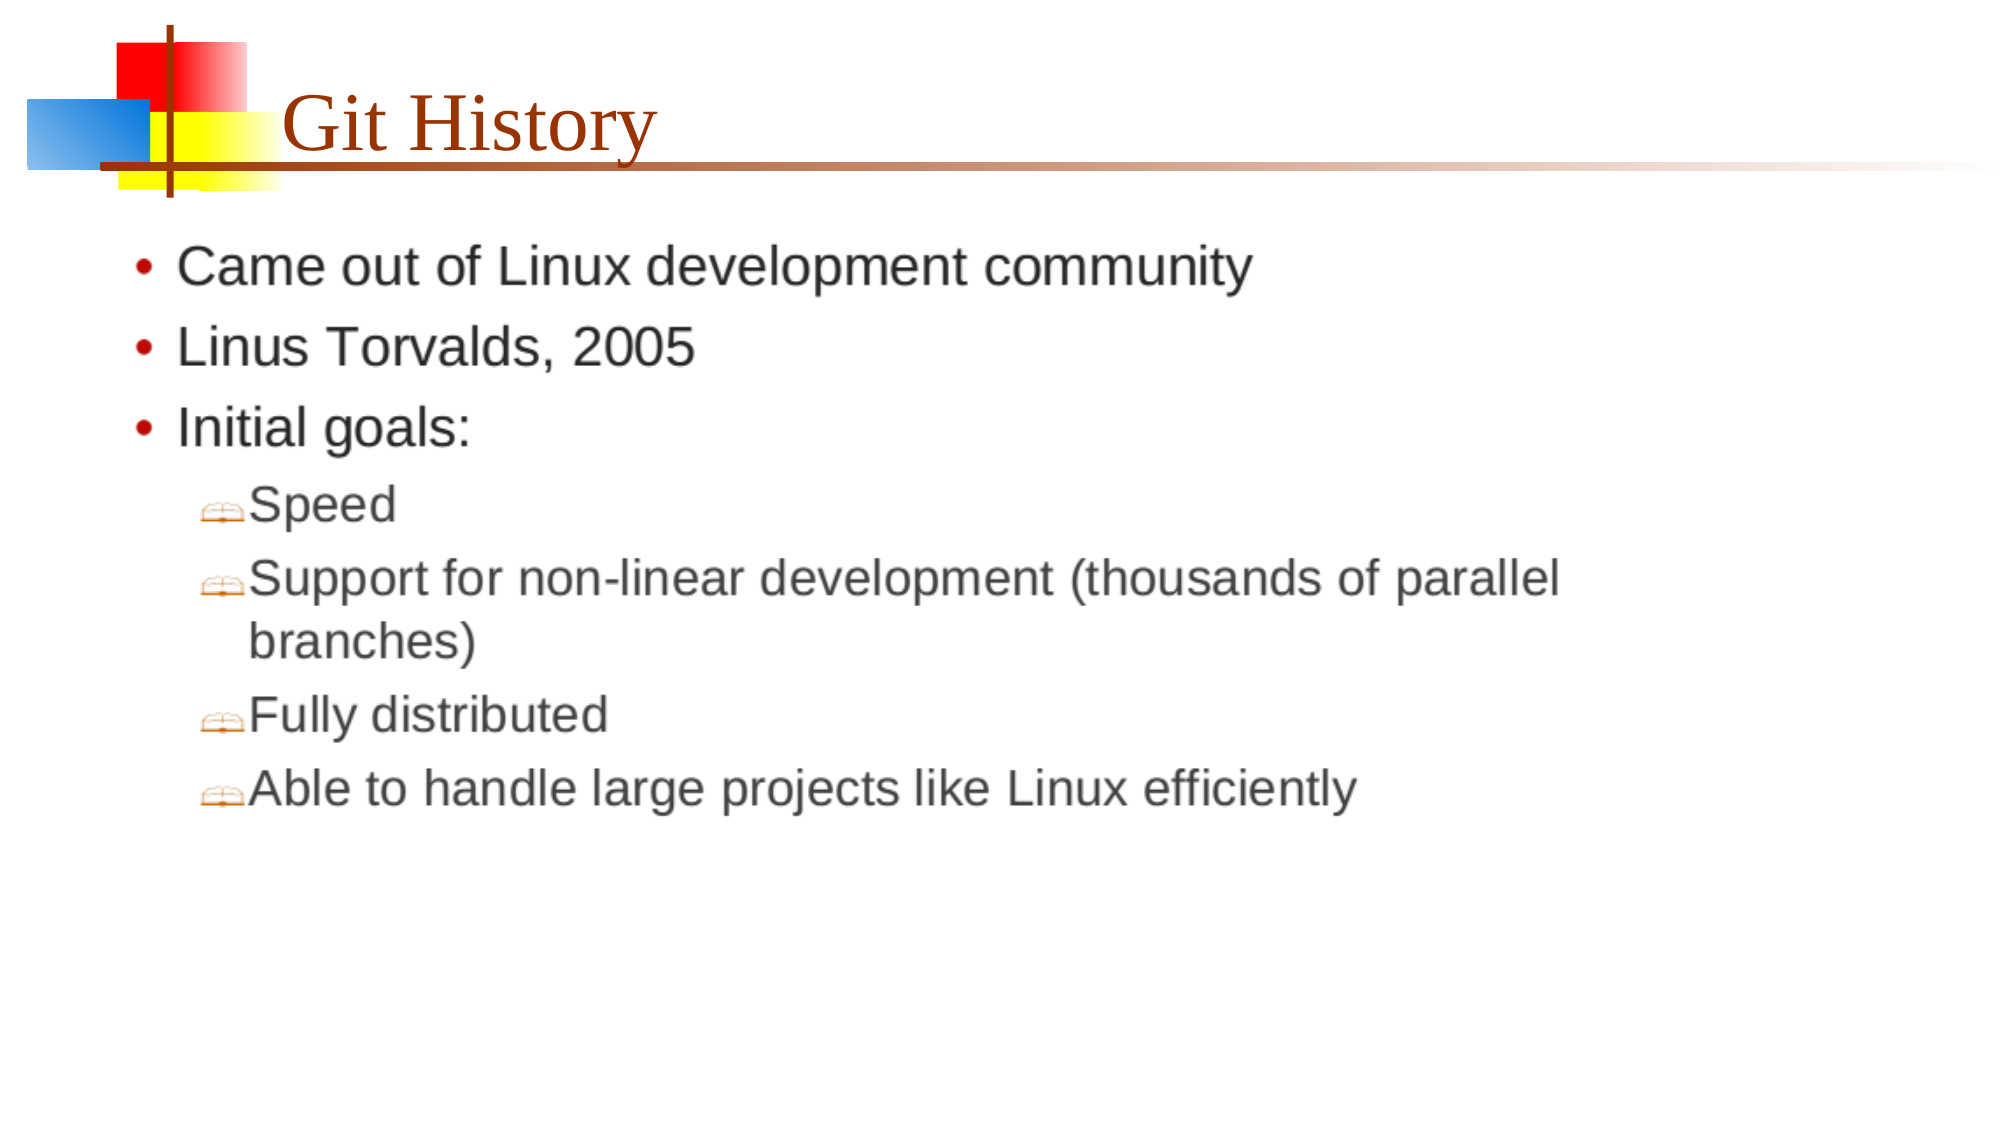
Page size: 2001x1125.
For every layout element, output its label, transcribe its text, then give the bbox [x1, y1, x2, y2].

picture [75, 224, 1756, 1065]
title Git History [266, 37, 1972, 175]
